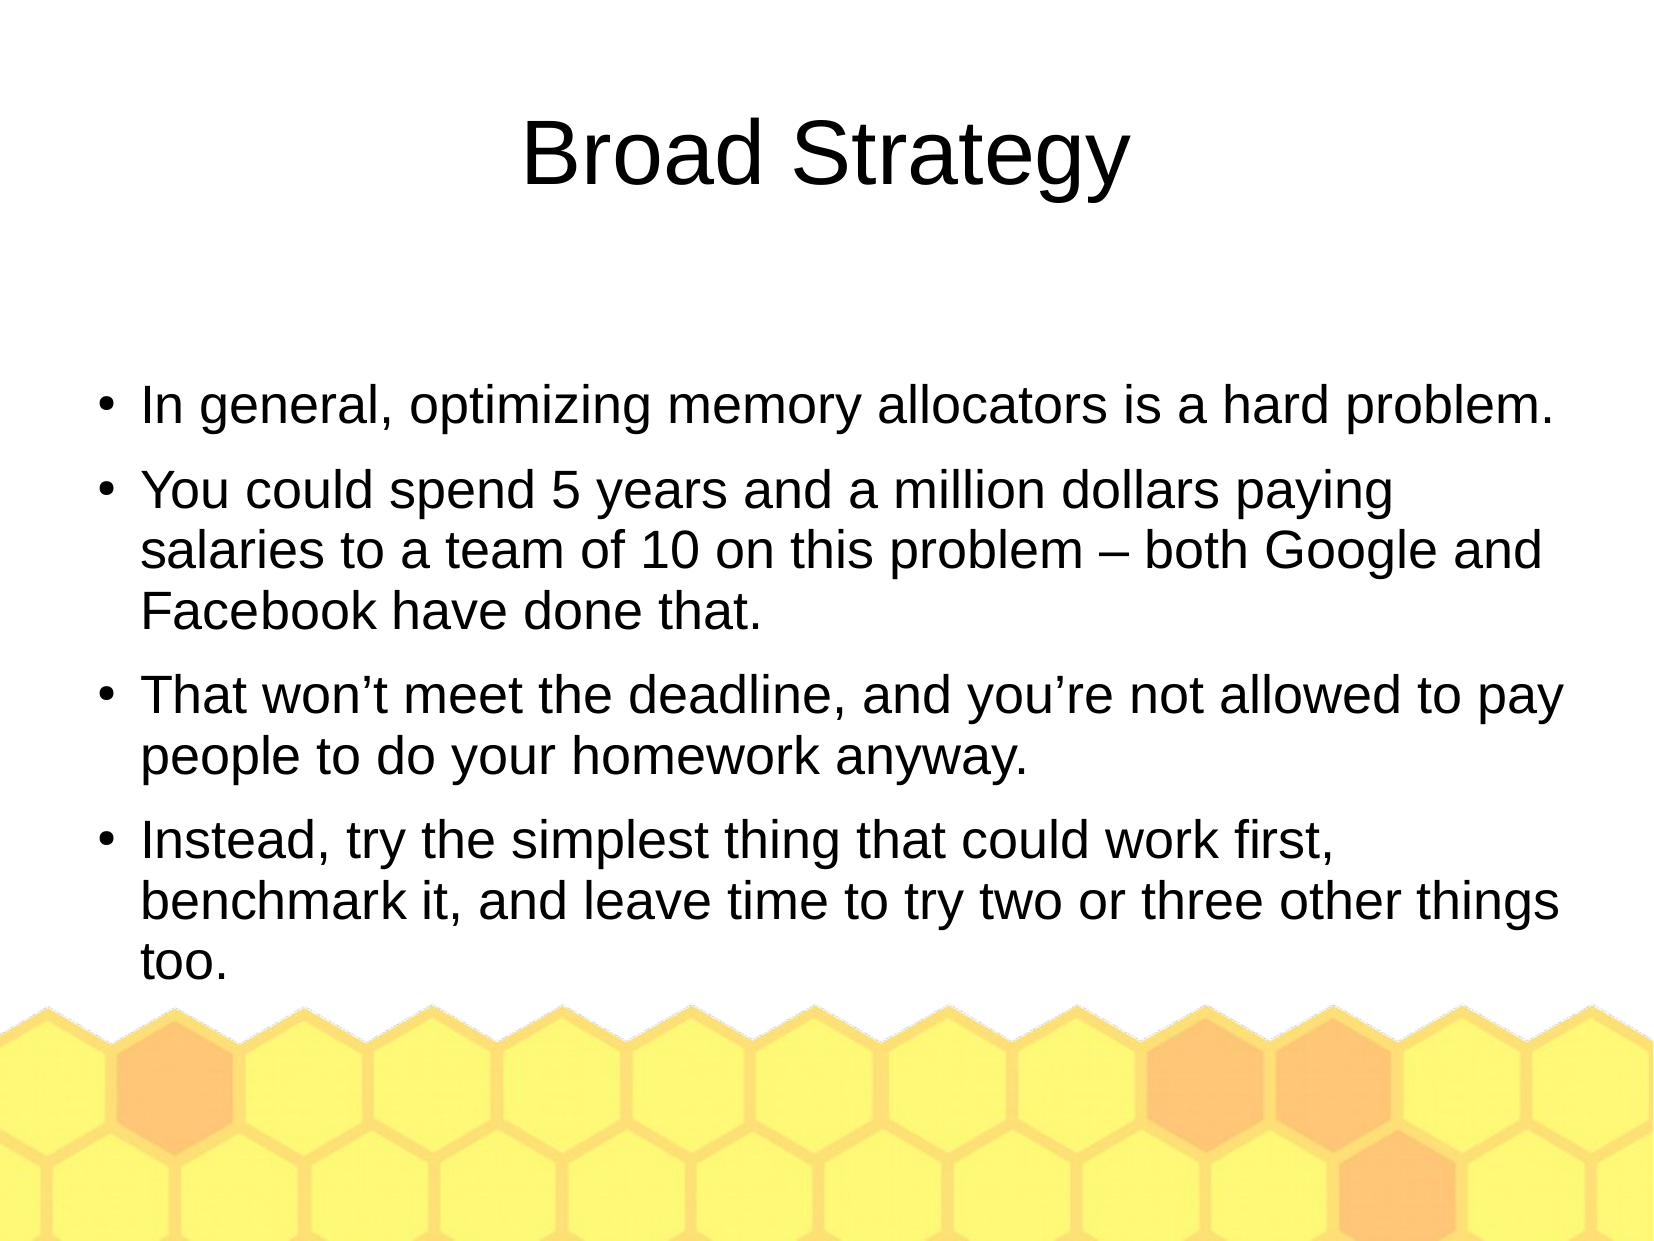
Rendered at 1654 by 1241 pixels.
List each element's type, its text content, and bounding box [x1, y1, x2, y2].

picture [0, 1001, 1654, 1241]
list In general, optimizing memory allocators is a hard problem. You could spend 5 years and a million dollars paying salaries to a team of 10 on this problem – both Google and Facebook have done that. That won’t meet the deadline, and you’re not allowed to pay people to do your homework anyway. Instead, try the simplest thing that could work first, benchmark it, and leave time to try two or three other things too. [82, 290, 1571, 1010]
title Broad Strategy [82, 49, 1571, 257]
